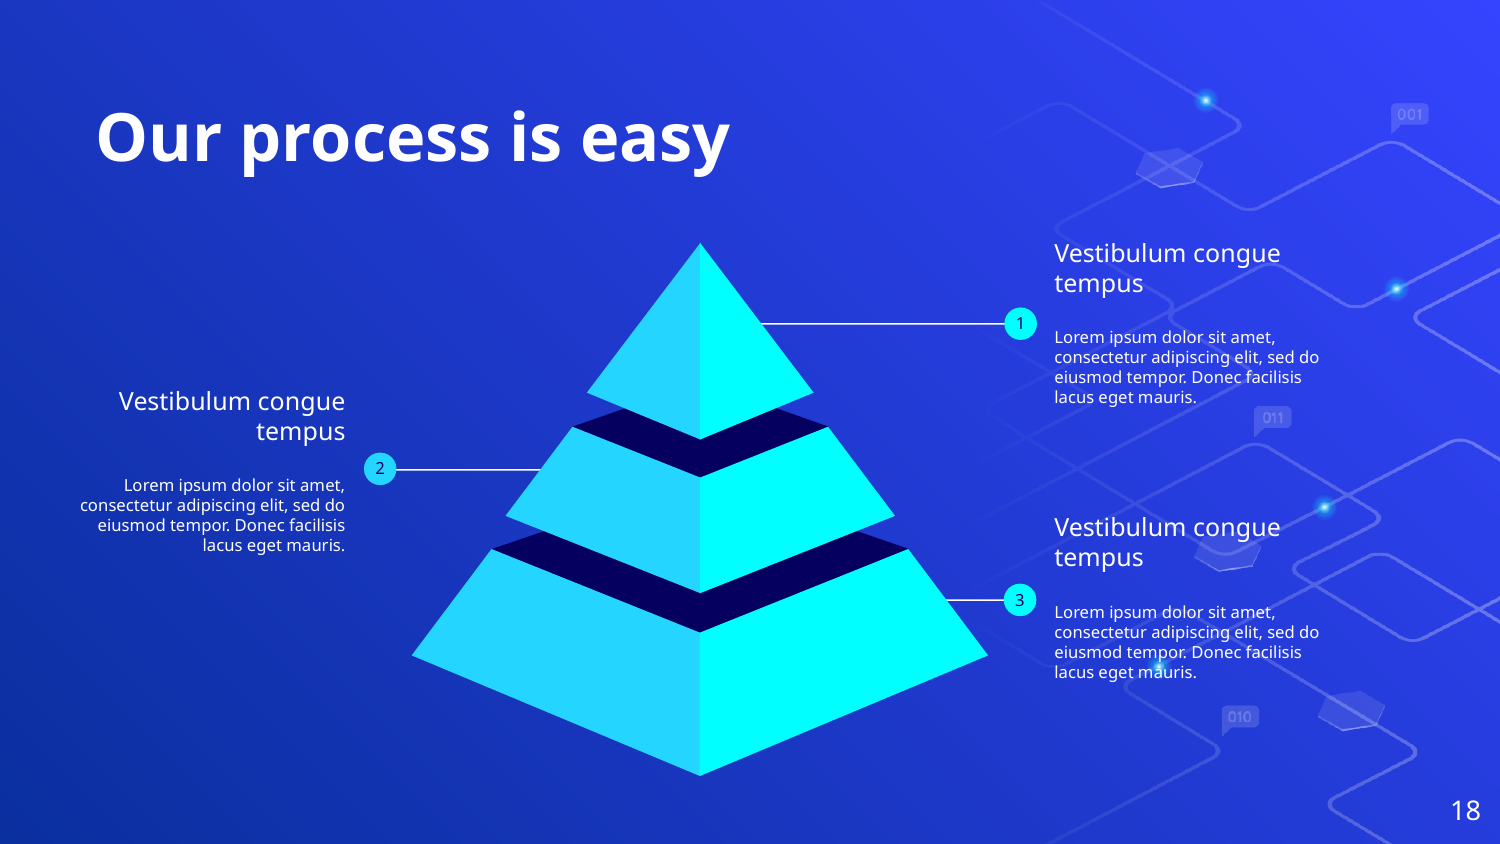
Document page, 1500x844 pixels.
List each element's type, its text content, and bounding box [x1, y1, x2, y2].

title Our process is easy [95, 33, 1082, 175]
text_box [411, 242, 989, 777]
text_box Vestibulum congue tempus Lorem ipsum dolor sit amet, consectetur adipiscing elit, sed do eiusmod tempor. Donec facilisis lacus eget mauris. [1039, 208, 1346, 436]
text_box 2 [359, 443, 401, 495]
text_box 1 [1000, 298, 1041, 350]
text_box Vestibulum congue tempus Lorem ipsum dolor sit amet, consectetur adipiscing elit, sed do eiusmod tempor. Donec facilisis lacus eget mauris. [1039, 482, 1346, 711]
text_box 3 [999, 574, 1041, 626]
slide_number <number> [1391, 779, 1482, 844]
picture [0, 0, 1500, 844]
text_box Vestibulum congue tempus Lorem ipsum dolor sit amet, consectetur adipiscing elit, sed do eiusmod tempor. Donec facilisis lacus eget mauris. [54, 356, 361, 584]
